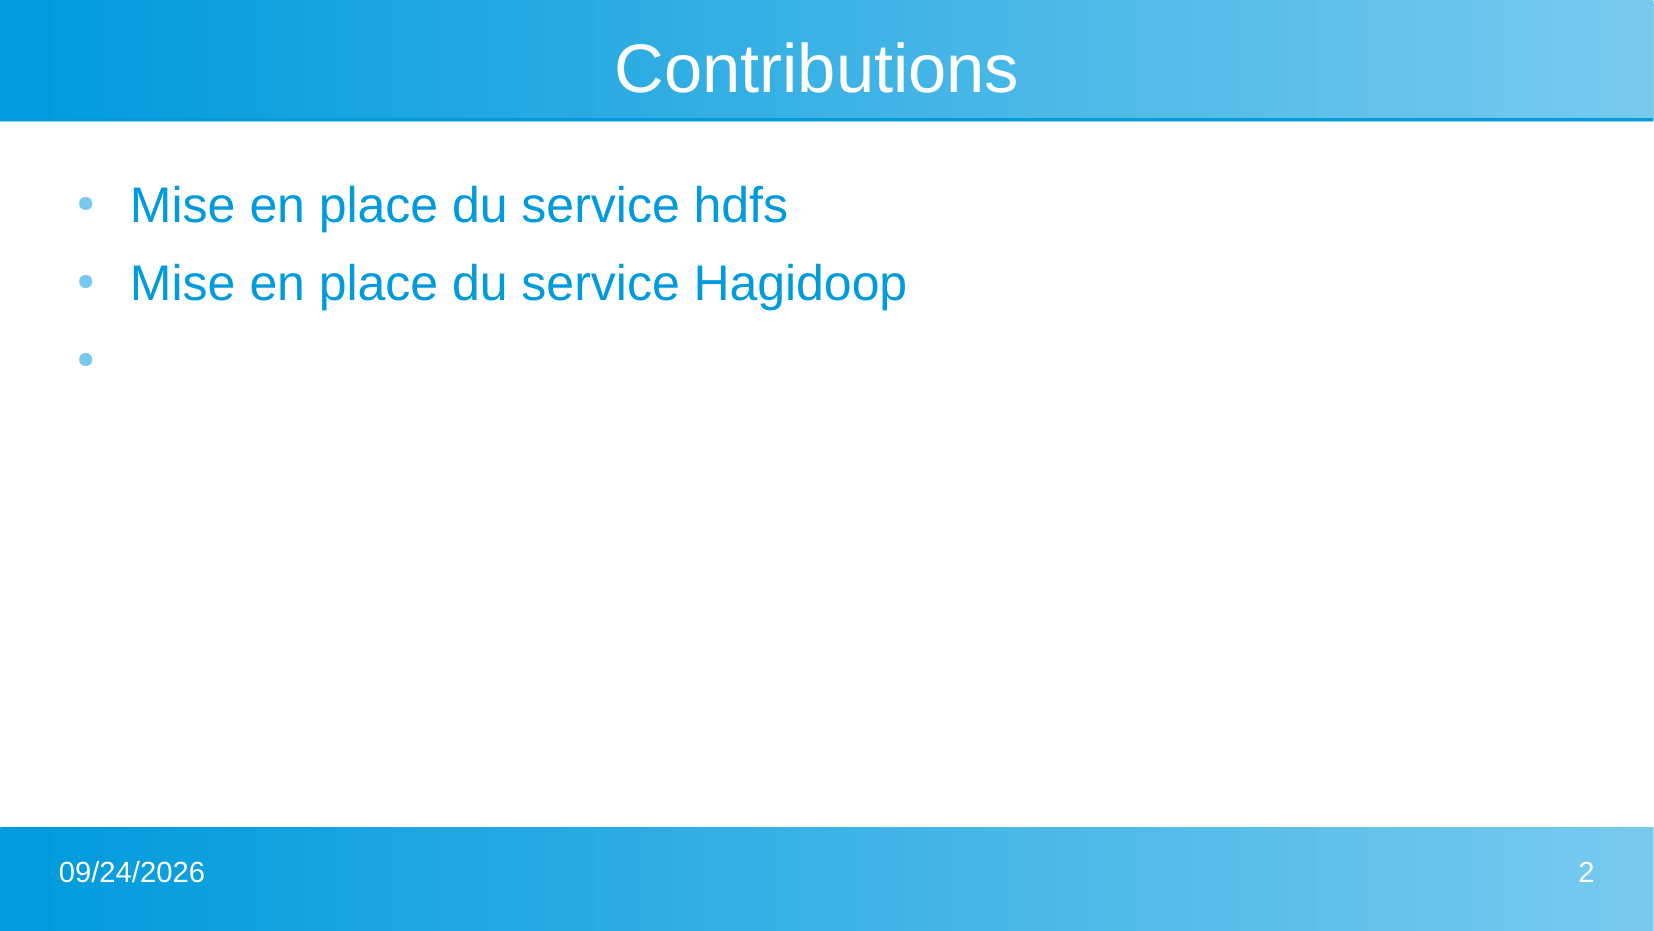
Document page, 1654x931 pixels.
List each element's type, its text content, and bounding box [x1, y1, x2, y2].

title Contributions [59, 29, 1595, 108]
list Mise en place du service hdfs Mise en place du service Hagidoop [59, 177, 1595, 768]
